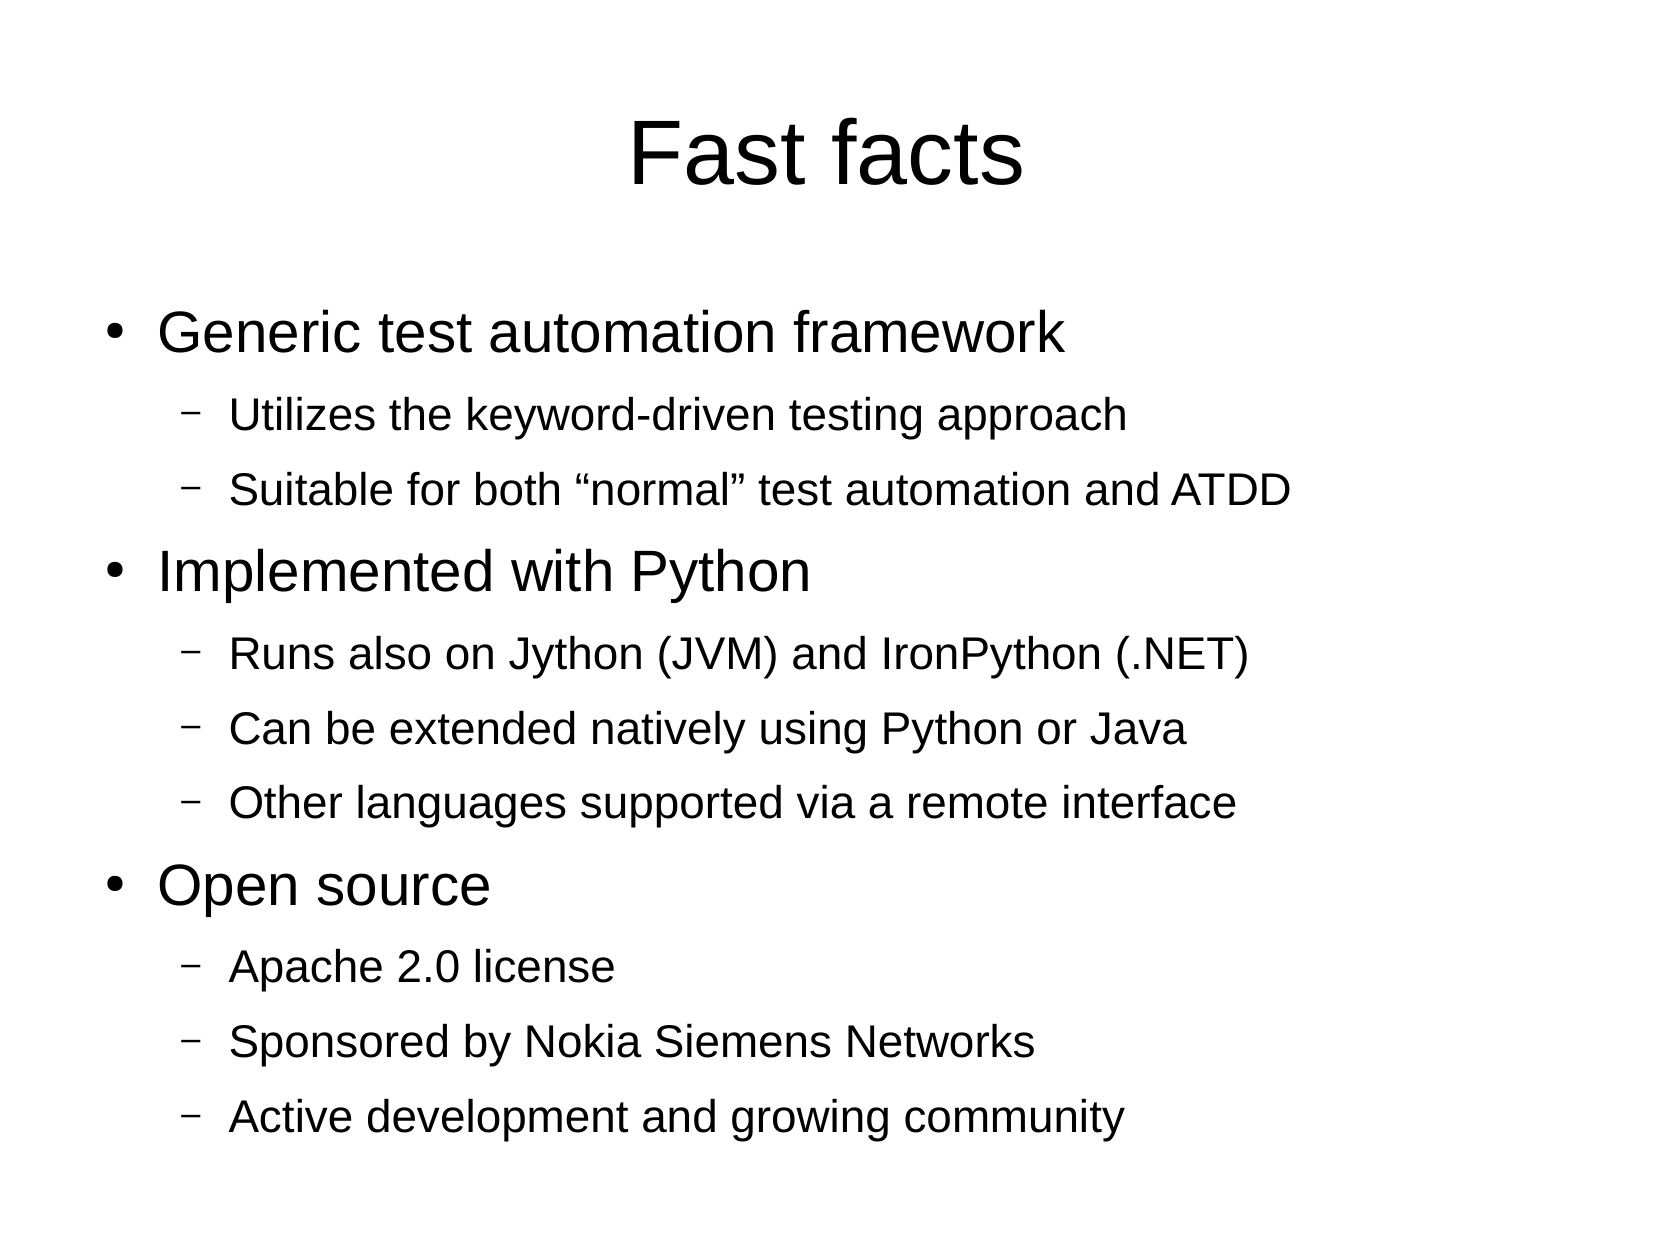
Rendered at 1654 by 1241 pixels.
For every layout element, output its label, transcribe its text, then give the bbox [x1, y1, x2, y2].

title Fast facts [82, 56, 1571, 250]
list Generic test automation framework Utilizes the keyword-driven testing approach Suitable for both “normal” test automation and ATDD Implemented with Python Runs also on Jython (JVM) and IronPython (.NET) Can be extended natively using Python or Java Other languages supported via a remote interface Open source Apache 2.0 license Sponsored by Nokia Siemens Networks Active development and growing community [86, 300, 1576, 1143]
